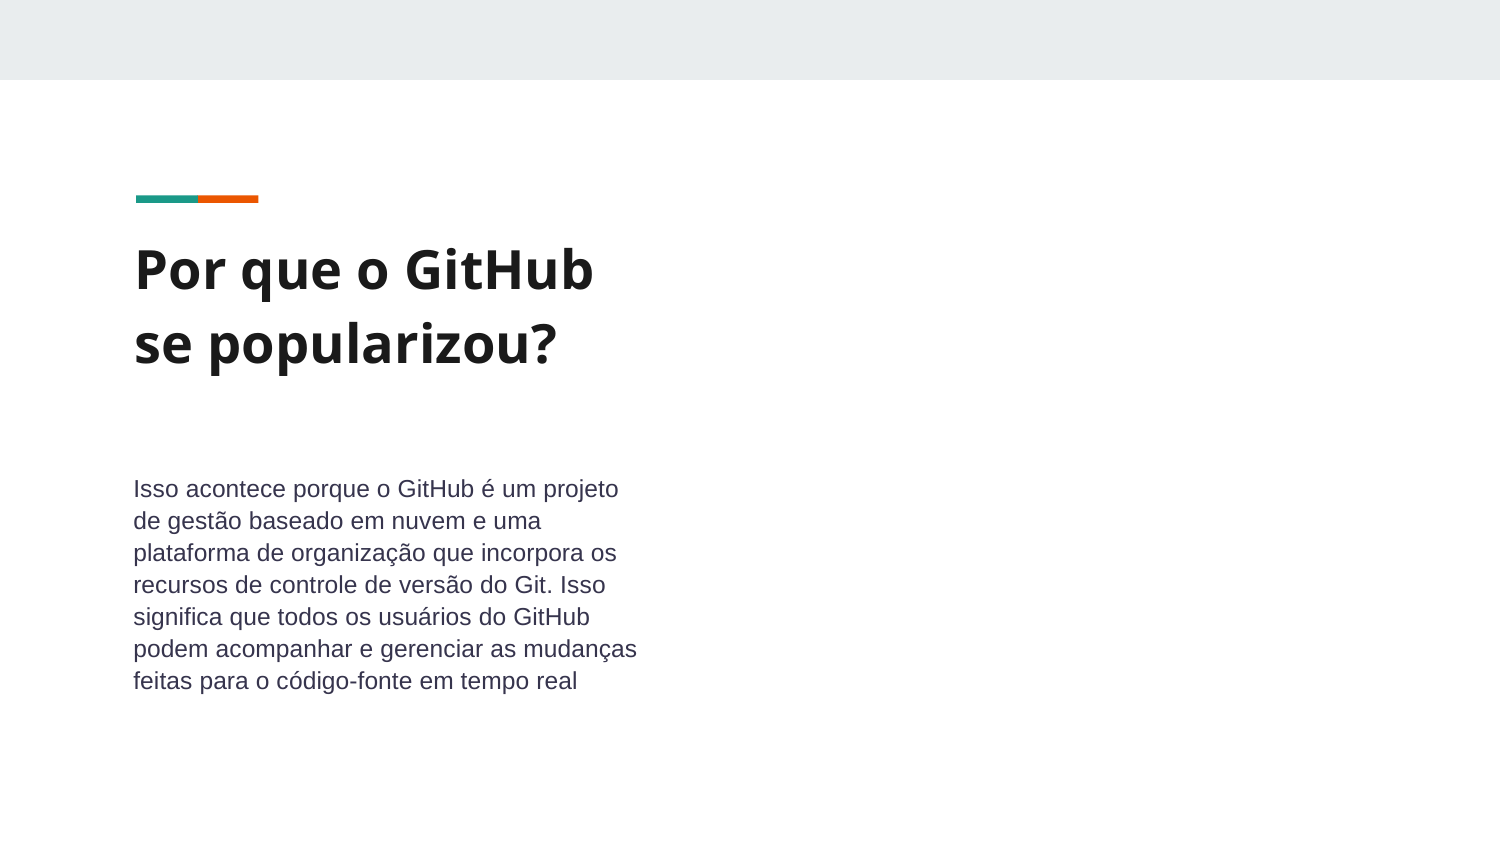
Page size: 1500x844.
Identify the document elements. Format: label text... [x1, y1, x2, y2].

title Por que o GitHub se popularizou? [119, 216, 662, 443]
list Isso acontece porque o GitHub é um projeto de gestão baseado em nuvem e uma plataforma de organização que incorpora os recursos de controle de versão do Git. Isso significa que todos os usuários do GitHub podem acompanhar e gerenciar as mudanças feitas para o código-fonte em tempo real [118, 456, 660, 719]
